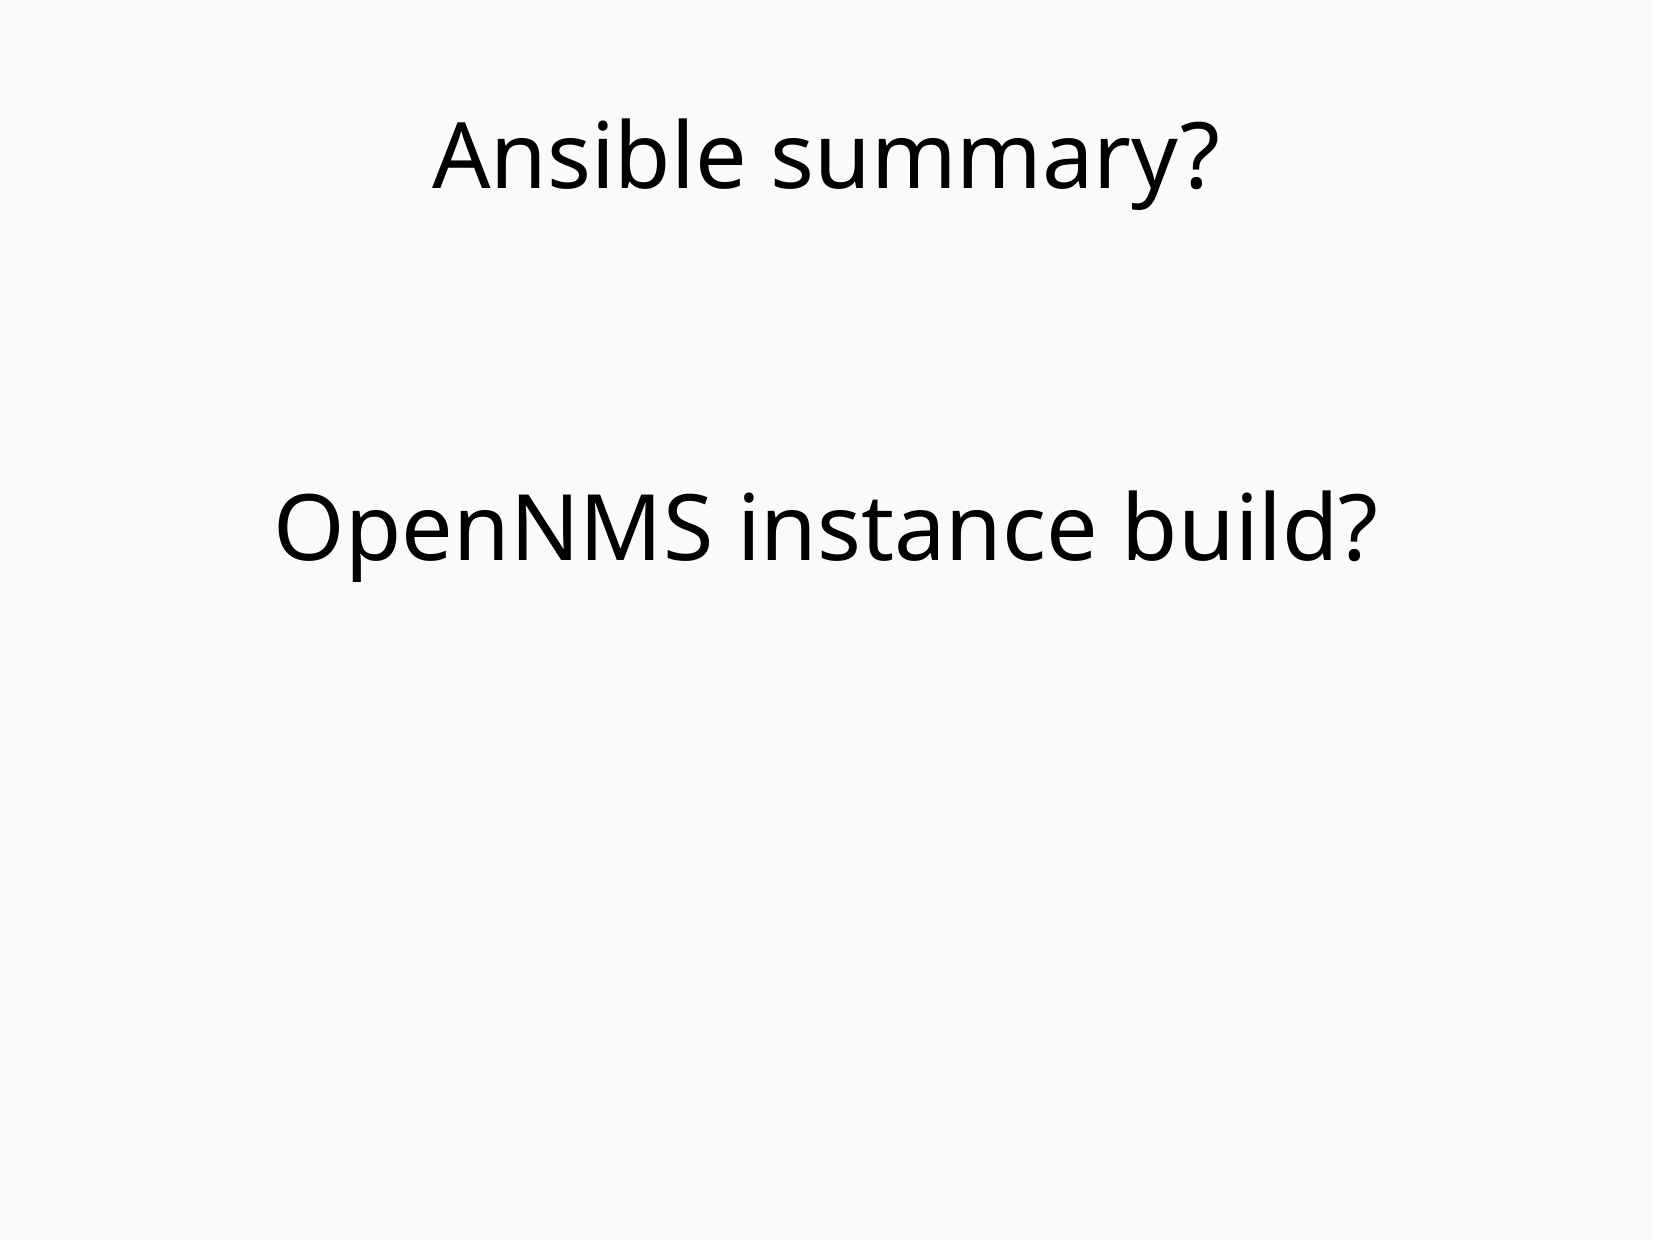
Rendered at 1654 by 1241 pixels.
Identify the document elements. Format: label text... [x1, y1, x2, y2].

subtitle OpenNMS instance build? [82, 290, 1571, 1010]
title Ansible summary? [82, 49, 1571, 257]
